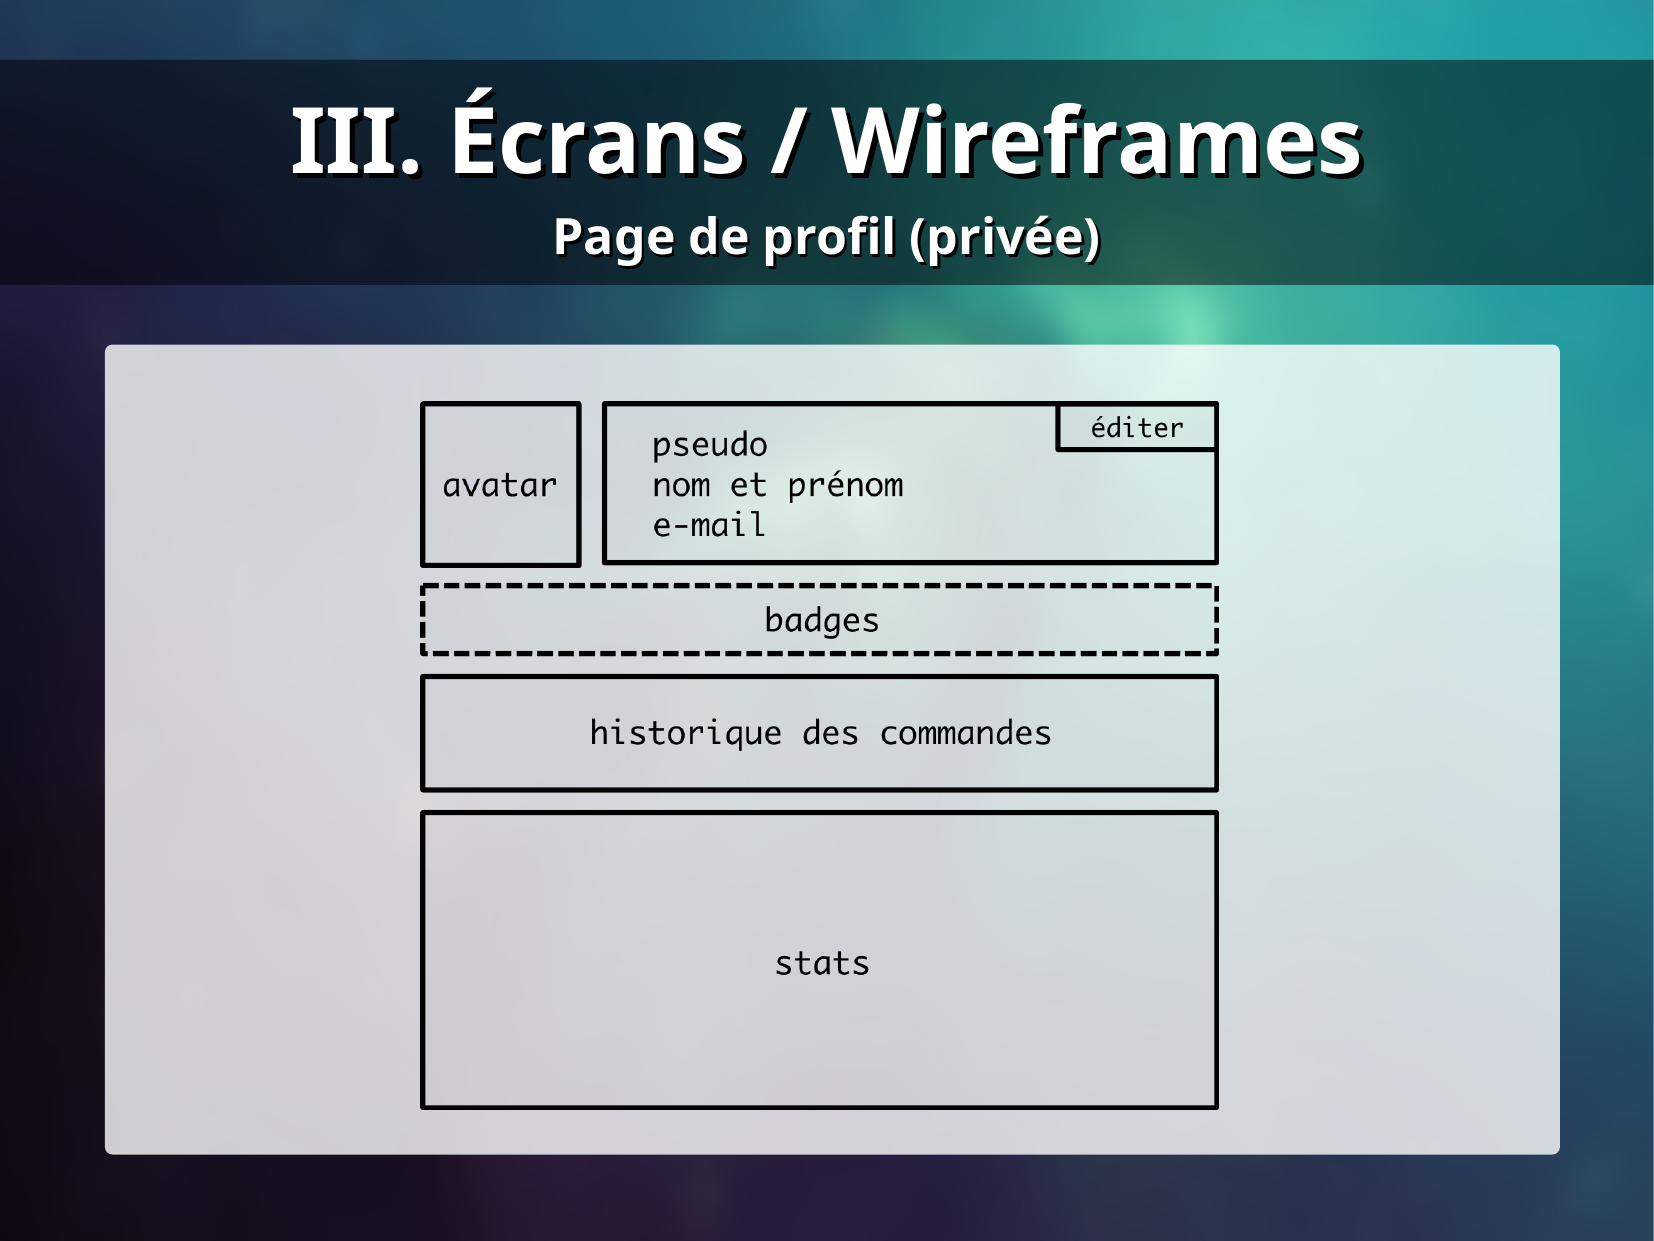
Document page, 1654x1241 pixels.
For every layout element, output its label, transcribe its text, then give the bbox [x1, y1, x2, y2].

picture [0, 0, 1654, 59]
picture [0, 285, 1654, 1241]
subtitle [104, 344, 1560, 1155]
title III. Écrans / Wireframes Page de profil (privée) [0, 59, 1654, 285]
